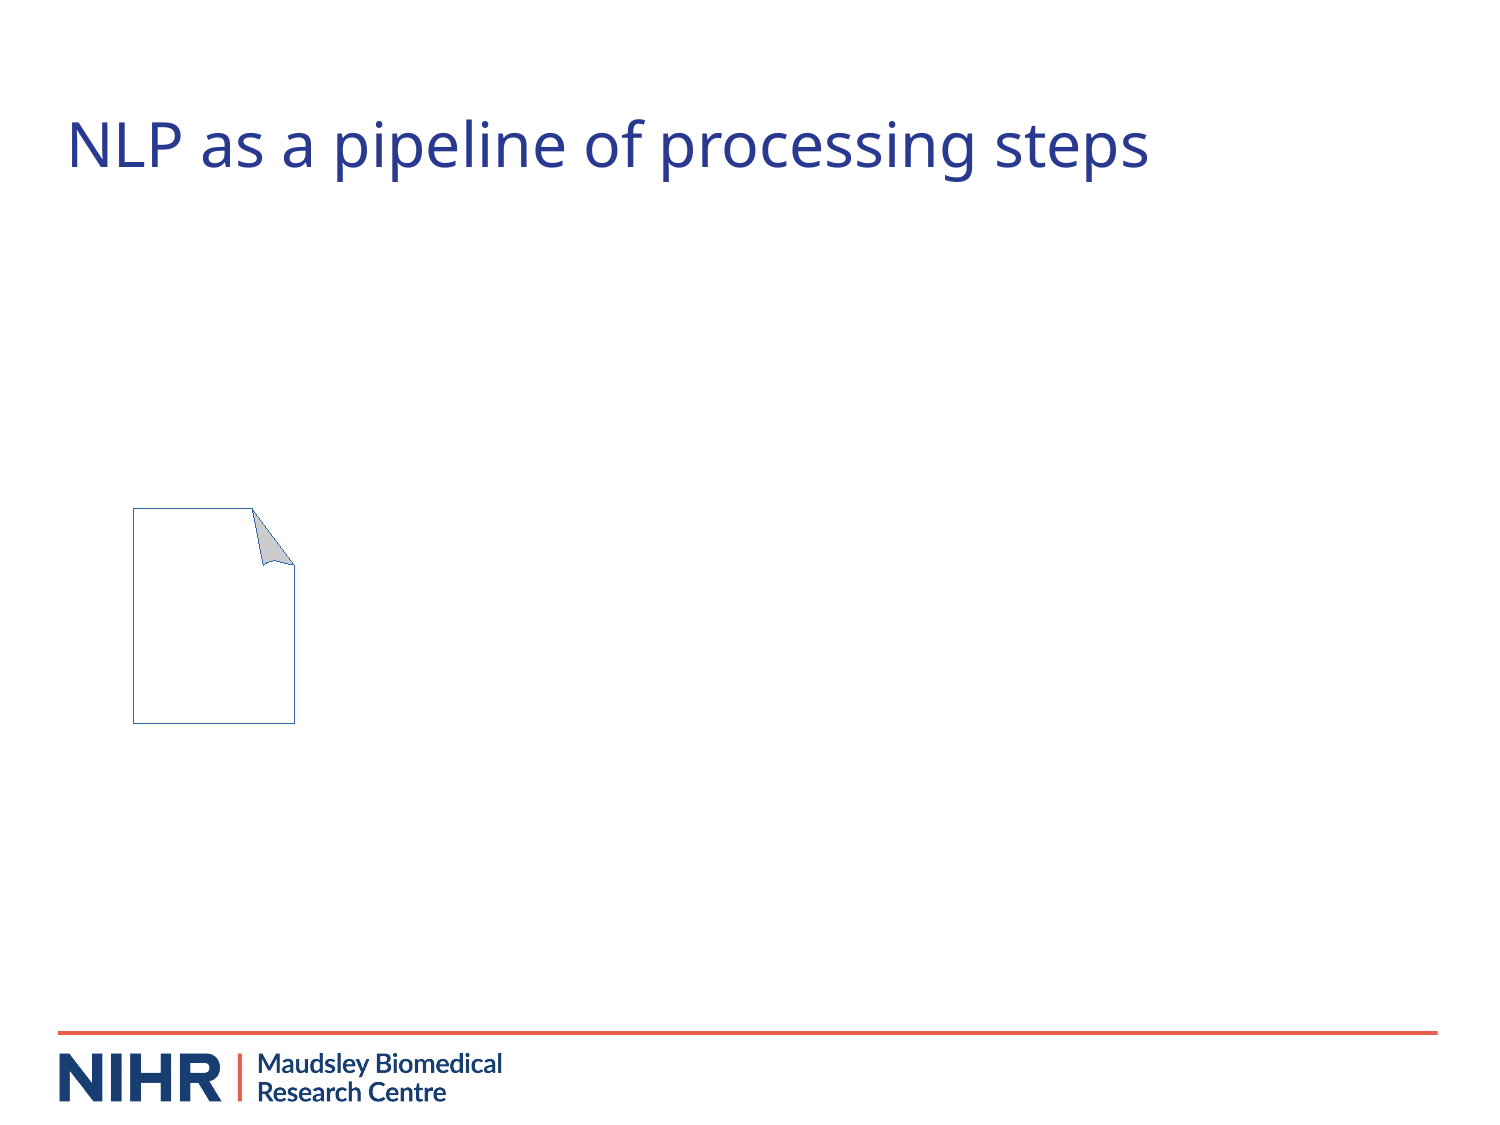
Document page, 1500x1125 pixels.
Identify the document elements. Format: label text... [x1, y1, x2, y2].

text_box [133, 508, 295, 724]
picture [29, 1018, 531, 1125]
title NLP as a pipeline of processing steps [51, 89, 1449, 223]
